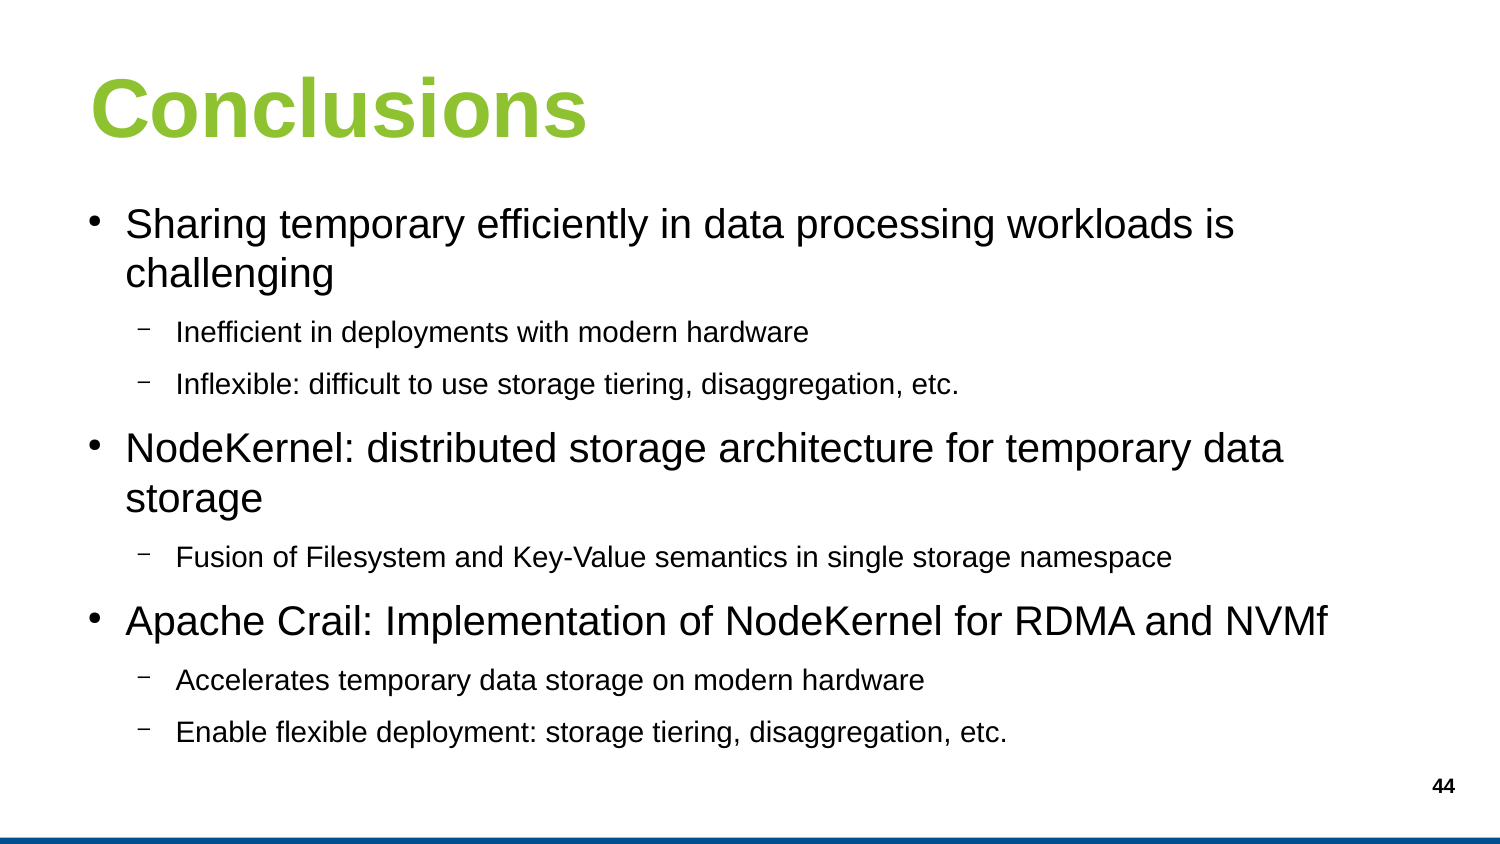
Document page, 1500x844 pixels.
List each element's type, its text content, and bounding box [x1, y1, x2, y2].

list Sharing temporary efficiently in data processing workloads is challenging Inefficient in deployments with modern hardware Inflexible: difficult to use storage tiering, disaggregation, etc. NodeKernel: distributed storage architecture for temporary data storage Fusion of Filesystem and Key-Value semantics in single storage namespace Apache Crail: Implementation of NodeKernel for RDMA and NVMf Accelerates temporary data storage on modern hardware Enable flexible deployment: storage tiering, disaggregation, etc. [75, 196, 1425, 754]
title Conclusions [75, 33, 1426, 175]
